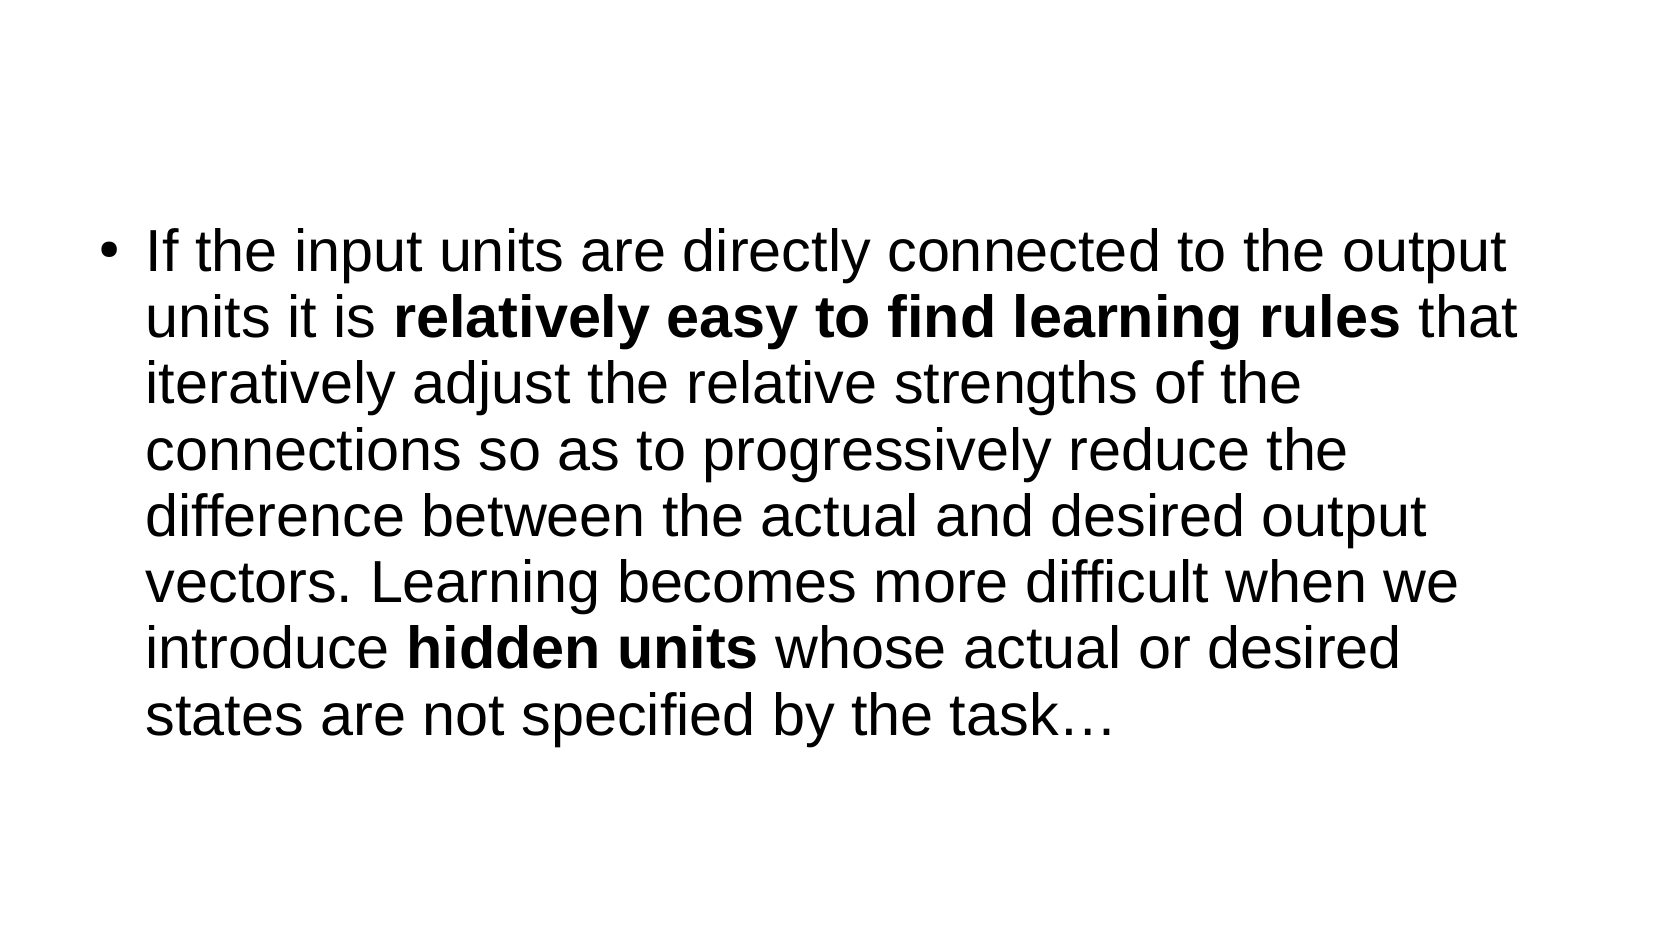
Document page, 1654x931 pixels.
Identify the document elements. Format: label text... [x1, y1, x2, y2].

list If the input units are directly connected to the output units it is relatively easy to find learning rules that iteratively adjust the relative strengths of the connections so as to progressively reduce the difference between the actual and desired output vectors. Learning becomes more difficult when we introduce hidden units whose actual or desired states are not specified by the task… [82, 217, 1571, 758]
